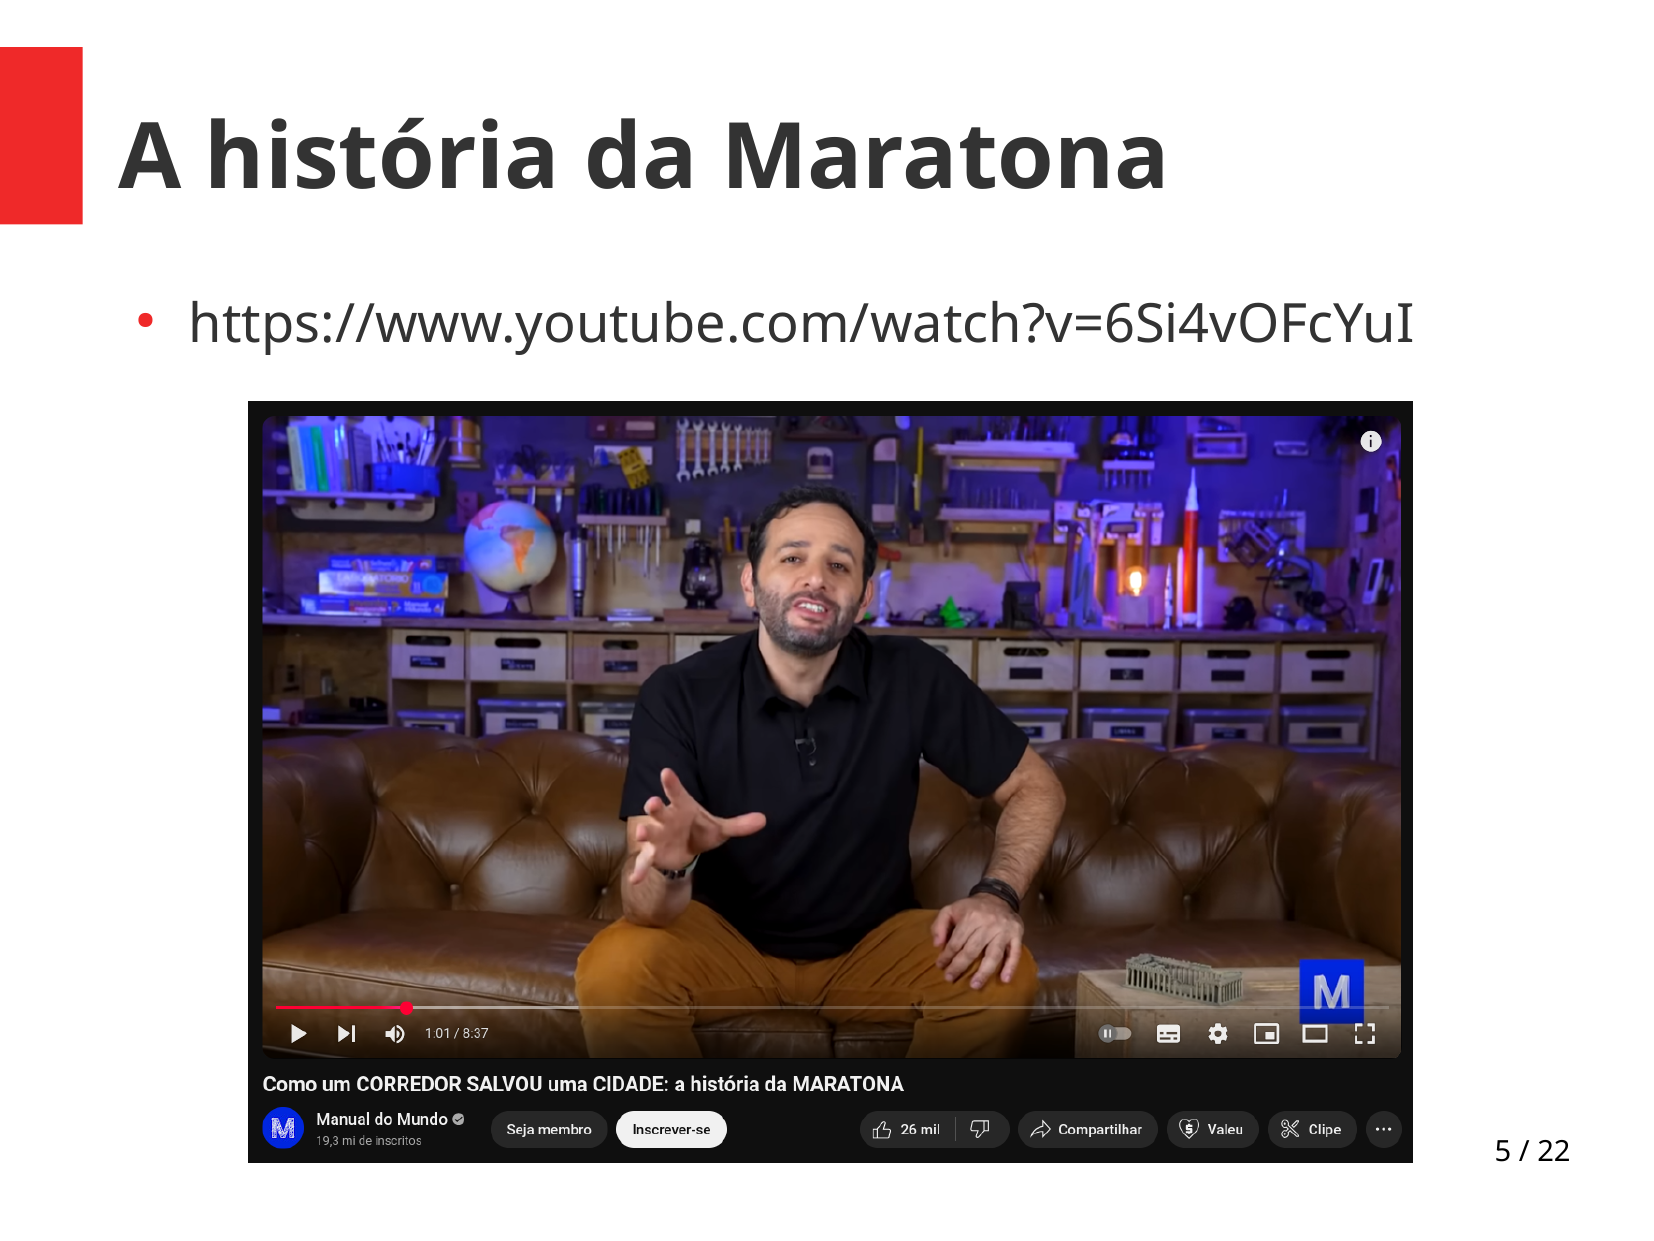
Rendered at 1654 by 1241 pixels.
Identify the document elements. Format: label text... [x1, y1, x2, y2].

picture [248, 401, 1413, 1163]
list https://www.youtube.com/watch?v=6Si4vOFcYuI [118, 284, 1536, 1004]
title A história da Maratona [118, 49, 1571, 257]
